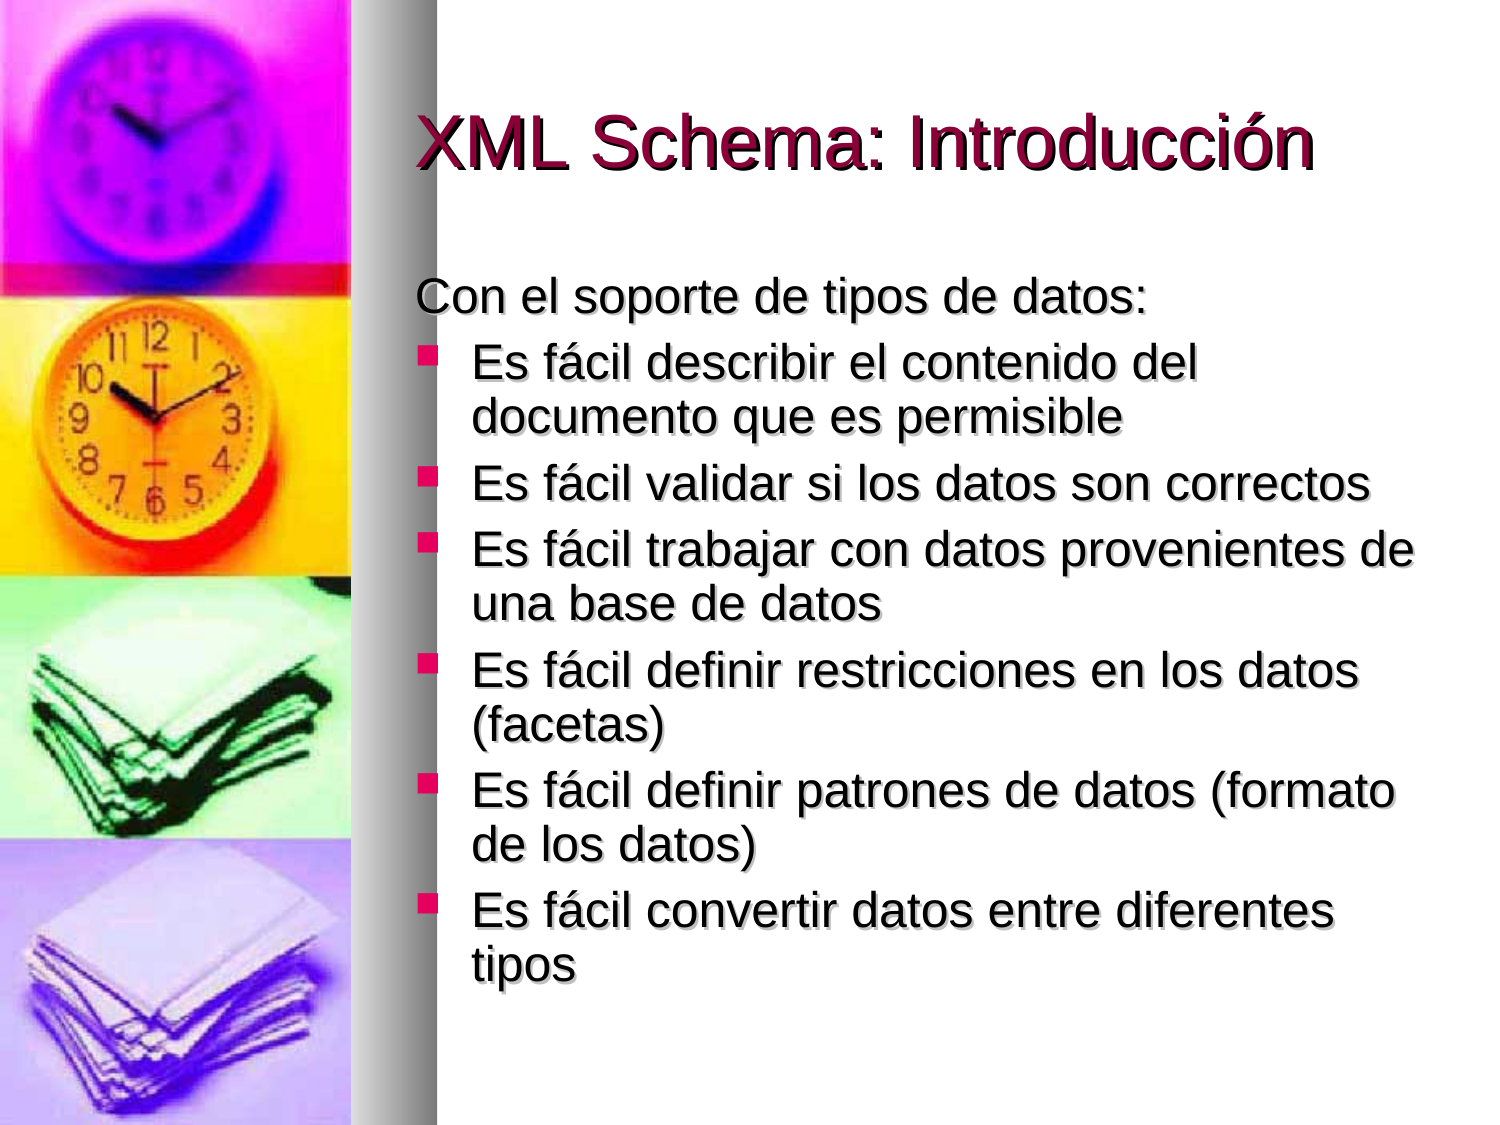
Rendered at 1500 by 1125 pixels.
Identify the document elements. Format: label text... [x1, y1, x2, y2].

picture [0, 0, 351, 1125]
list Con el soporte de tipos de datos: Es fácil describir el contenido del documento que es permisible Es fácil validar si los datos son correctos Es fácil trabajar con datos provenientes de una base de datos Es fácil definir restricciones en los datos (facetas) Es fácil definir patrones de datos (formato de los datos) Es fácil convertir datos entre diferentes tipos [399, 262, 1450, 1001]
title XML Schema: Introducción [399, 37, 1450, 238]
